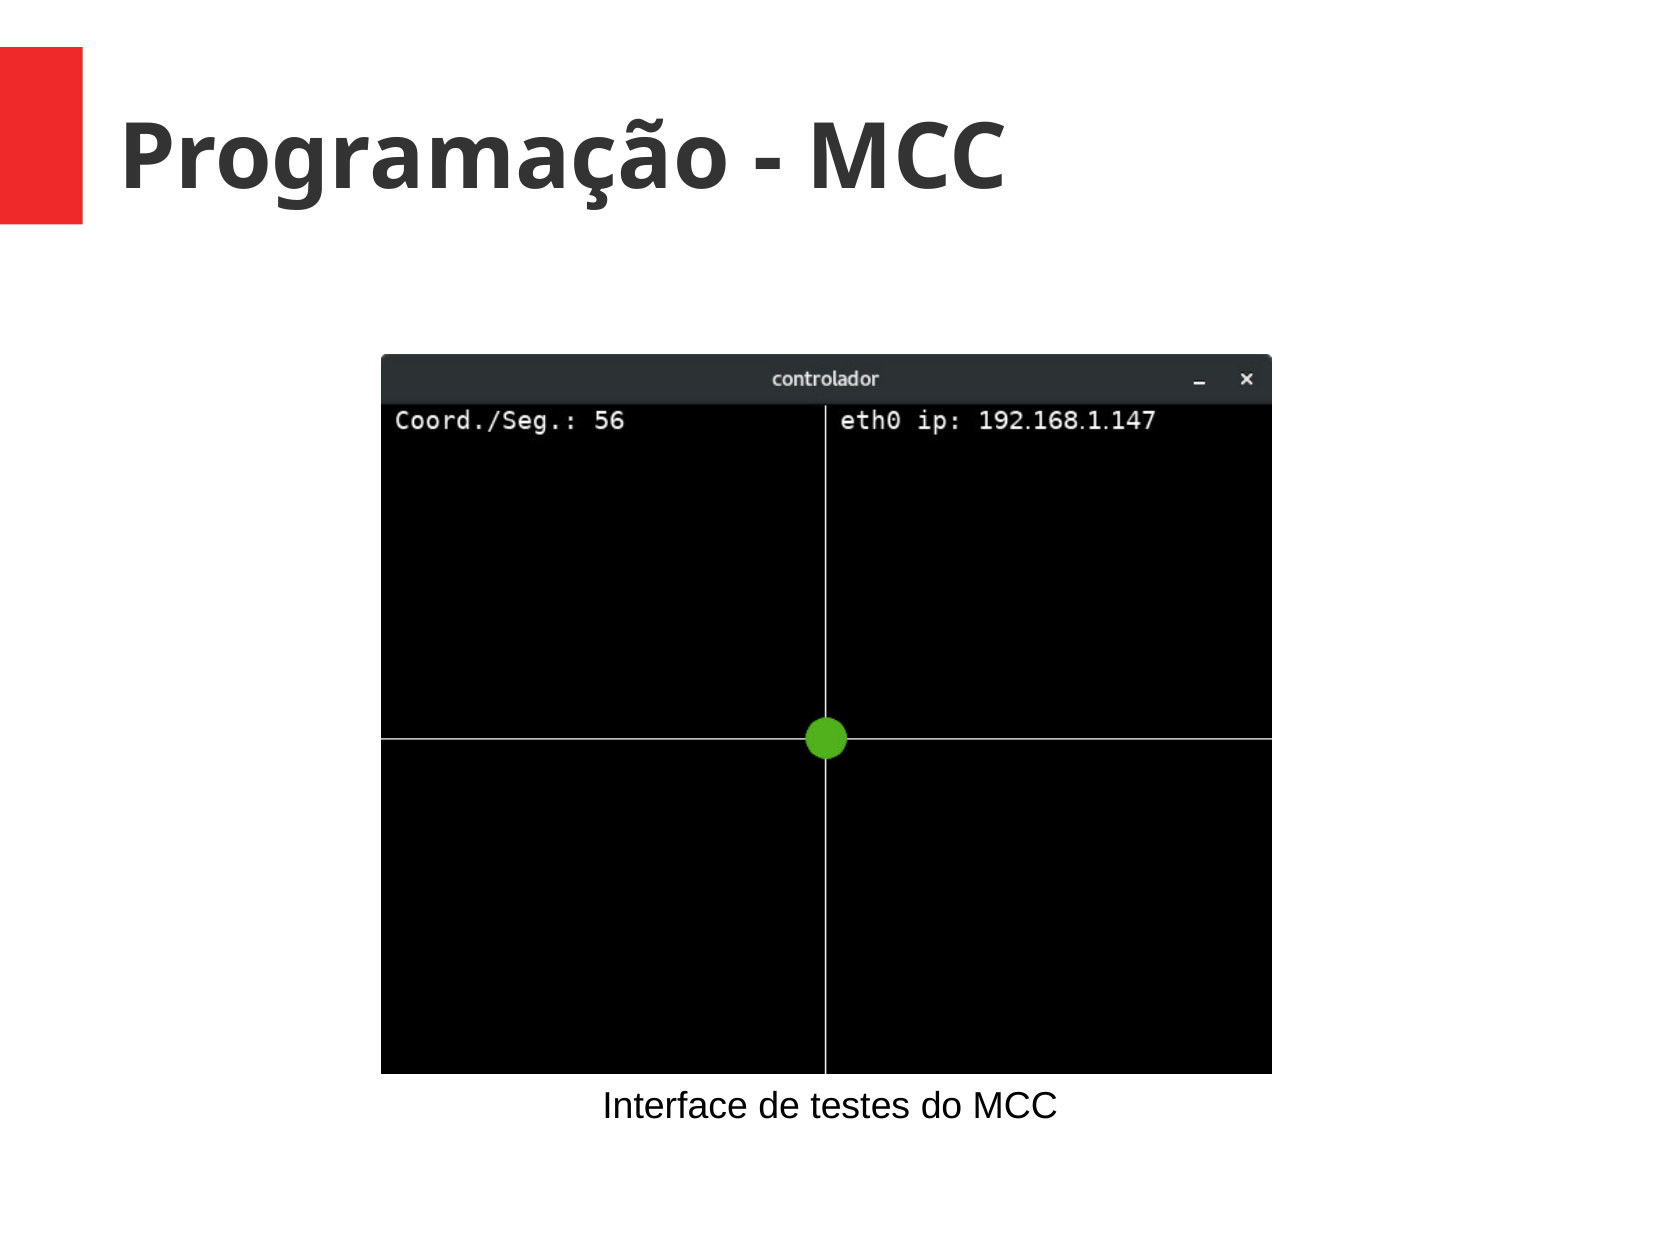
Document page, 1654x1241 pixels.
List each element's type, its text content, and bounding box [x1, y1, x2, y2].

picture [381, 354, 1272, 1074]
text_box Interface de testes do MCC [381, 1077, 1280, 1134]
title Programação - MCC [118, 49, 1571, 257]
